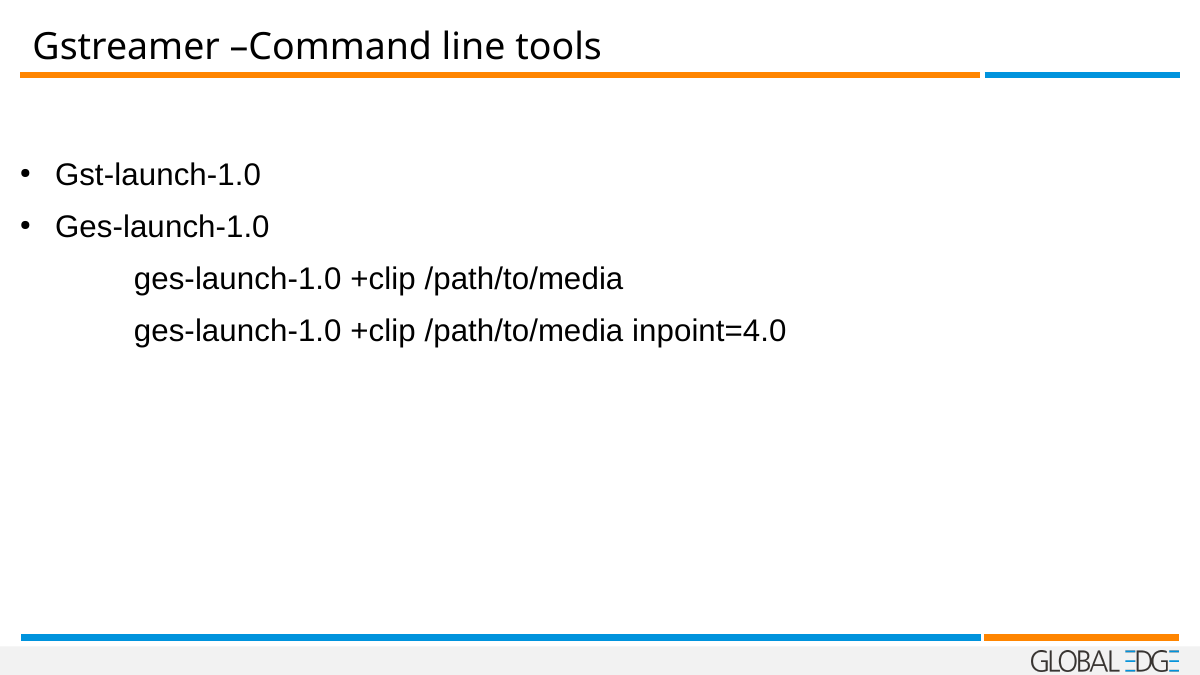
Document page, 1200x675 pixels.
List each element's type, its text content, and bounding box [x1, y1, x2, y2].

title Gstreamer –Command line tools [21, 18, 1200, 71]
picture [1031, 650, 1179, 672]
text_box Gst-launch-1.0 Ges-launch-1.0 ges-launch-1.0 +clip /path/to/media ges-launch-1.0 +clip /path/to/media inpoint=4.0 [5, 97, 1198, 636]
